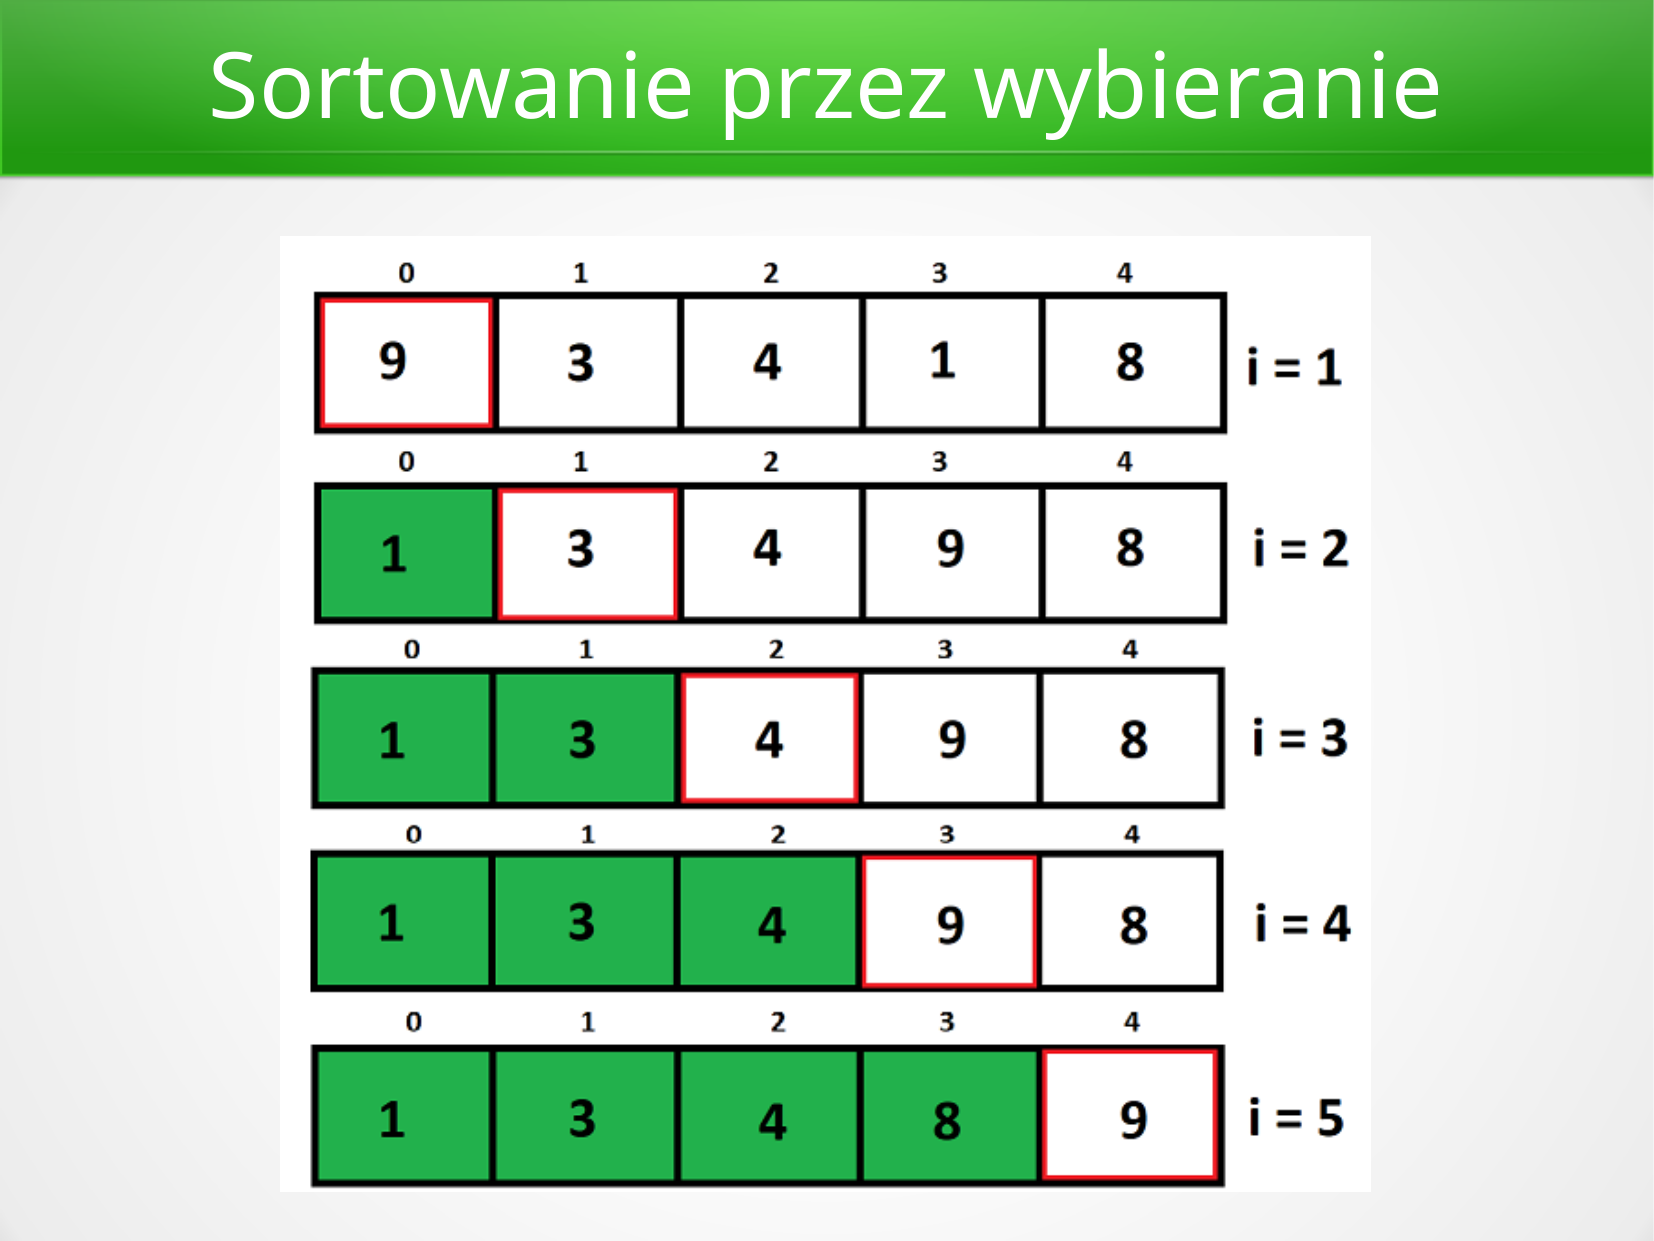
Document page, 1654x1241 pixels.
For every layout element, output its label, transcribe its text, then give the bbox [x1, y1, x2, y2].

title Sortowanie przez wybieranie [82, 11, 1571, 154]
picture [0, 0, 1654, 1241]
